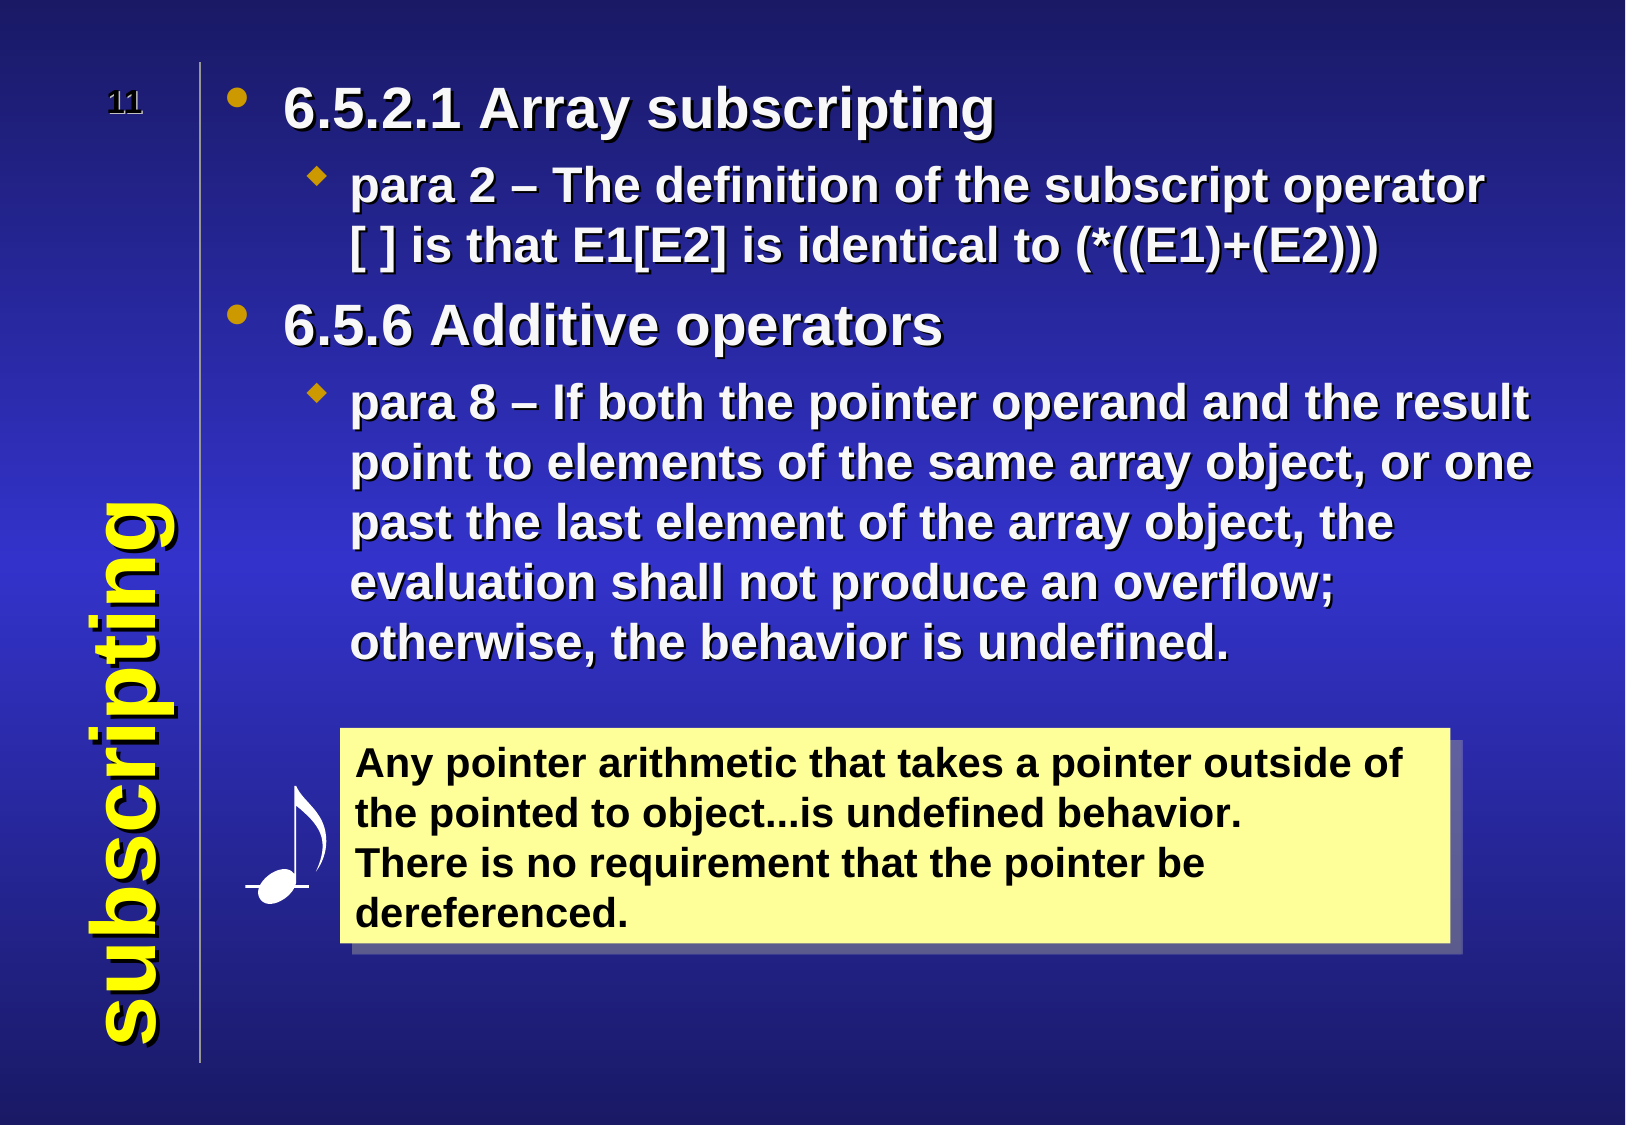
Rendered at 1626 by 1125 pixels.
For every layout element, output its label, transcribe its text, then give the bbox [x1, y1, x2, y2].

text_box Any pointer arithmetic that takes a pointer outside of the pointed to object...is undefined behavior. There is no requirement that the pointer be dereferenced. [340, 727, 1451, 944]
title subscripting [50, 187, 188, 1063]
list 6.5.2.1 Array subscripting para 2 – The definition of the subscript operator [ ] is that E1[E2] is identical to (*((E1)+(E2))) 6.5.6 Additive operators para 8 – If both the pointer operand and the result point to elements of the same array object, or one past the last element of the array object, the evaluation shall not produce an overflow; otherwise, the behavior is undefined. [212, 62, 1550, 1063]
text_box [245, 785, 327, 904]
